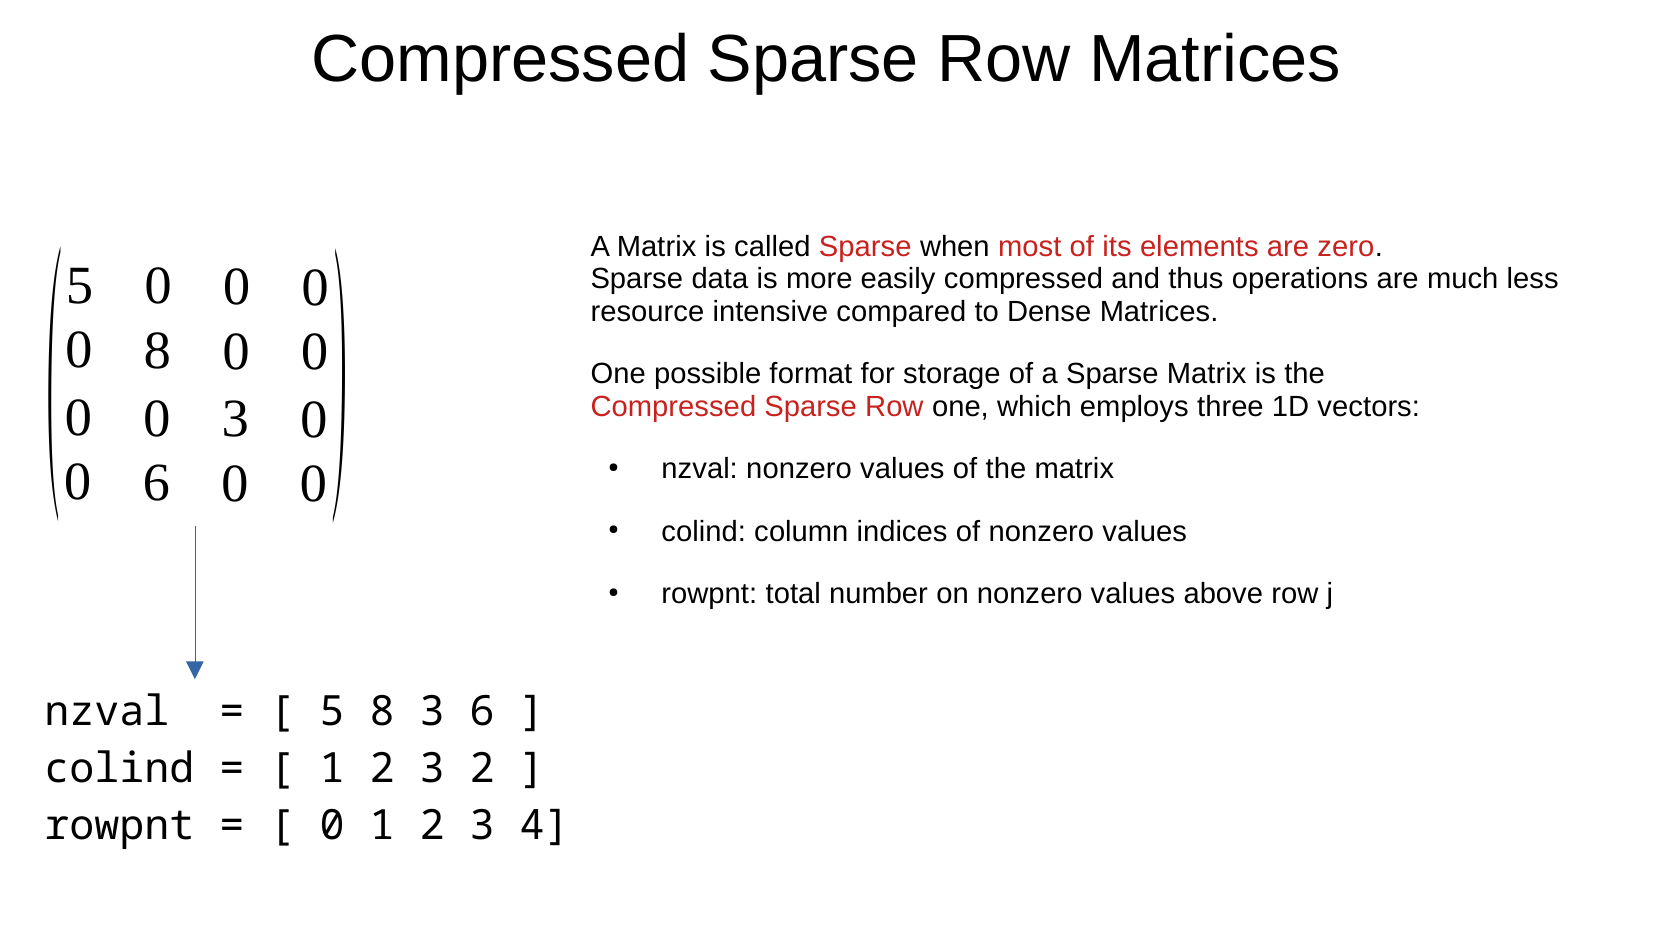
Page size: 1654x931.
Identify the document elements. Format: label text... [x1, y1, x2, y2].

chart [29, 242, 366, 527]
list A Matrix is called Sparse when most of its elements are zero. Sparse data is more easily compressed and thus operations are much less resource intensive compared to Dense Matrices. One possible format for storage of a Sparse Matrix is the Compressed Sparse Row one, which employs three 1D vectors: nzval: nonzero values of the matrix colind: column indices of nonzero values rowpnt: total number on nonzero values above row j [590, 229, 1654, 638]
text_box nzval = [ 5 8 3 6 ] colind = [ 1 2 3 2 ] rowpnt = [ 0 1 2 3 4] [29, 673, 621, 914]
title Compressed Sparse Row Matrices [0, 0, 1654, 119]
